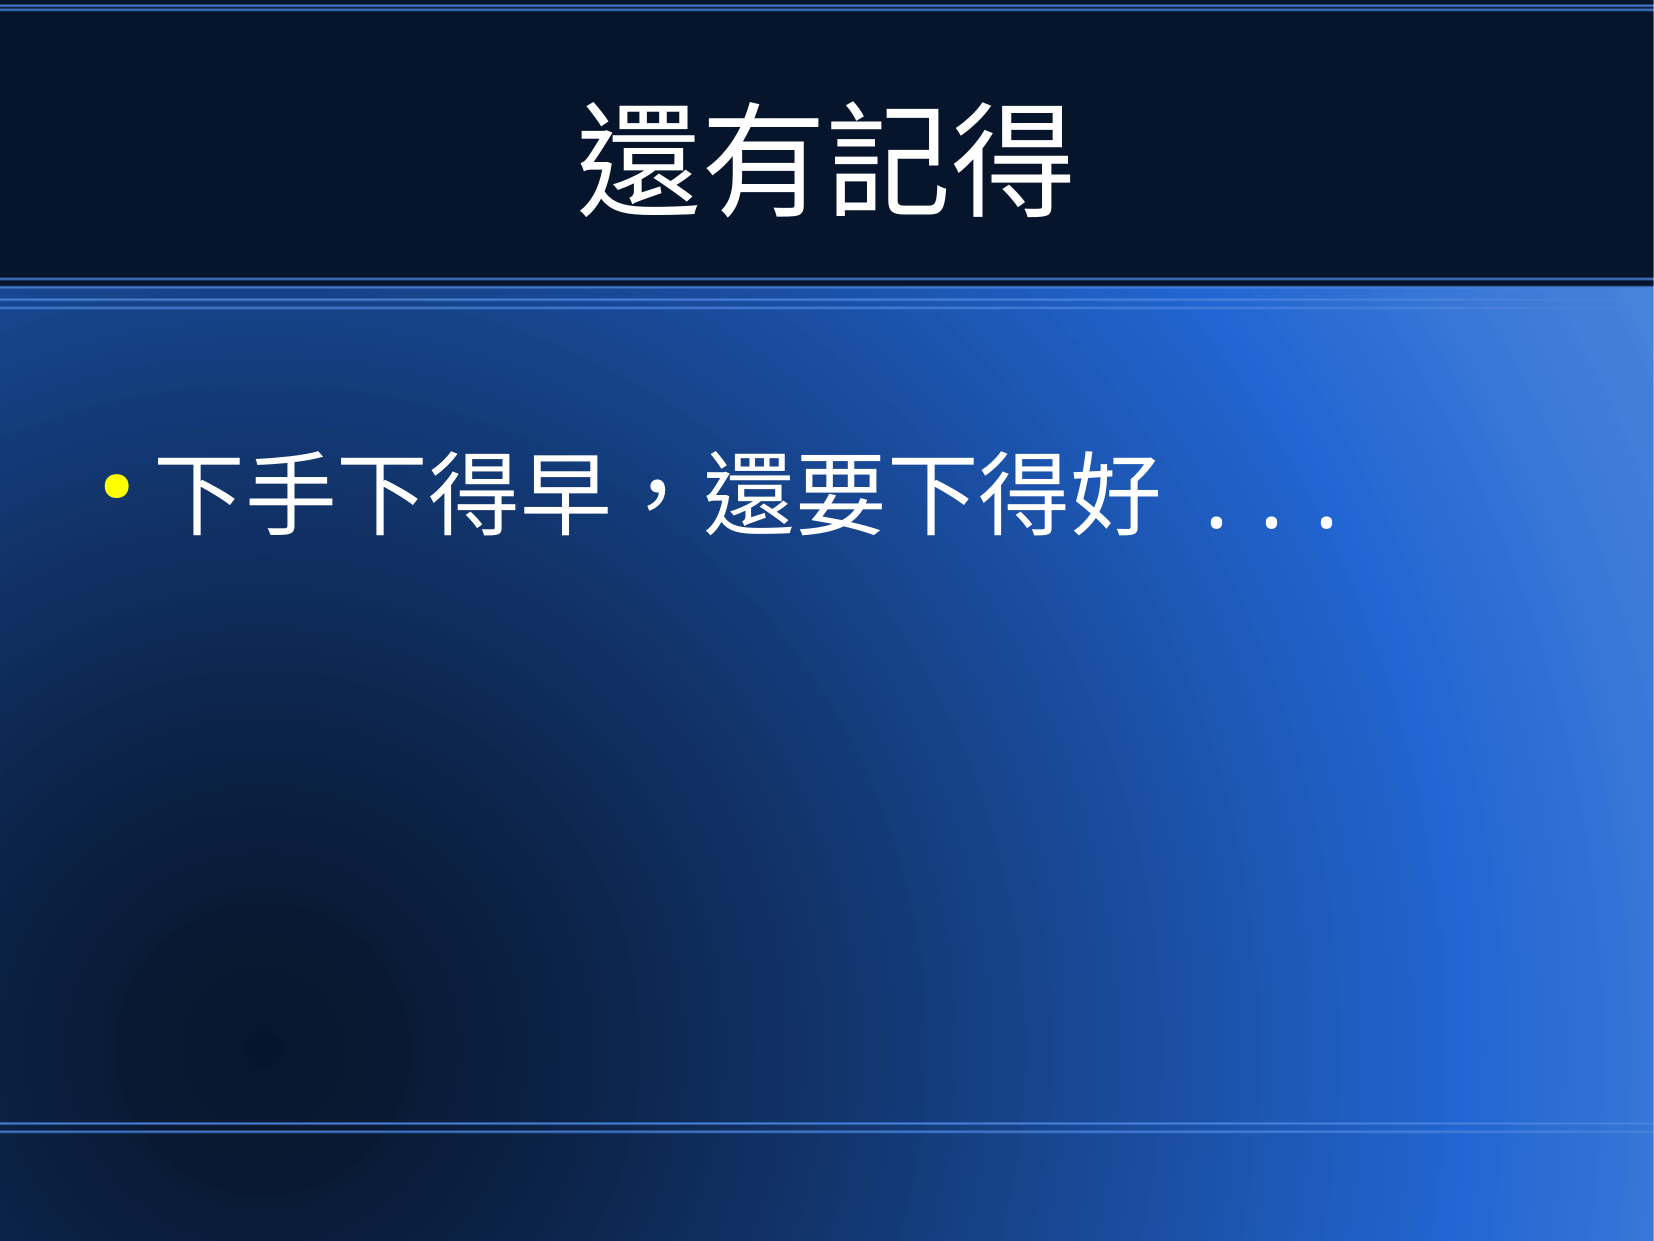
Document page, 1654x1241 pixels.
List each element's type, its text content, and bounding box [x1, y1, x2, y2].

picture [0, 0, 1654, 1241]
title 還有記得 [82, 49, 1571, 257]
list 下手下得早，還要下得好... [82, 355, 1571, 1241]
